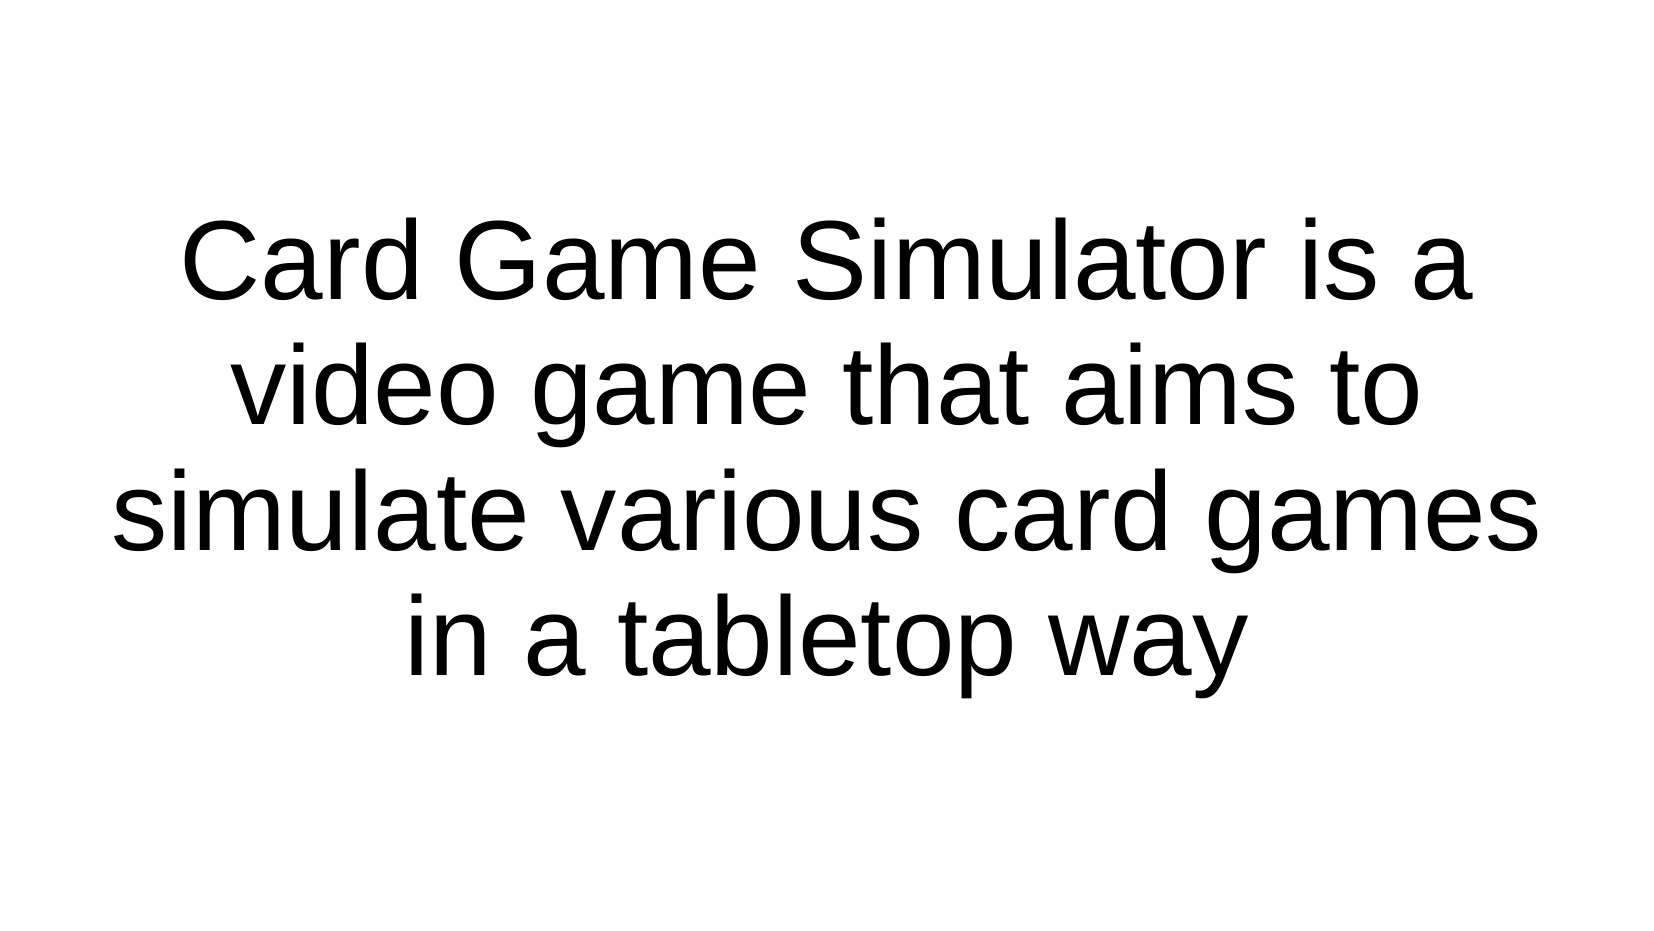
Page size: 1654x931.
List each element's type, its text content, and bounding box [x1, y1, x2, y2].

subtitle Card Game Simulator is a video game that aims to simulate various card games in a tabletop way [82, 88, 1571, 809]
